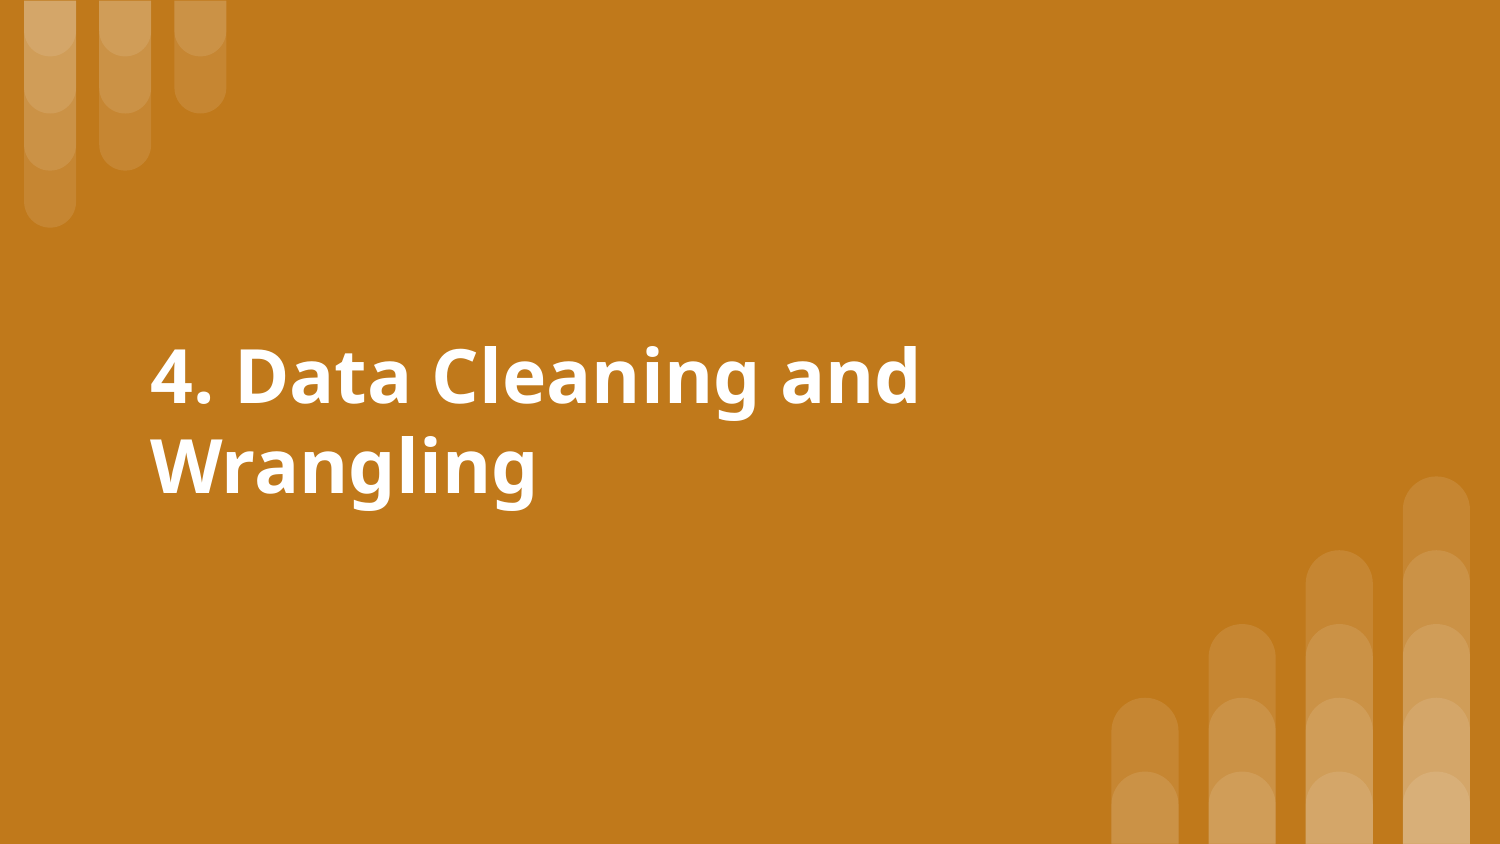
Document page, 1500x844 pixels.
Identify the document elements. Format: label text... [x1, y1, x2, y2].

title 4. Data Cleaning and Wrangling [135, 264, 1097, 572]
